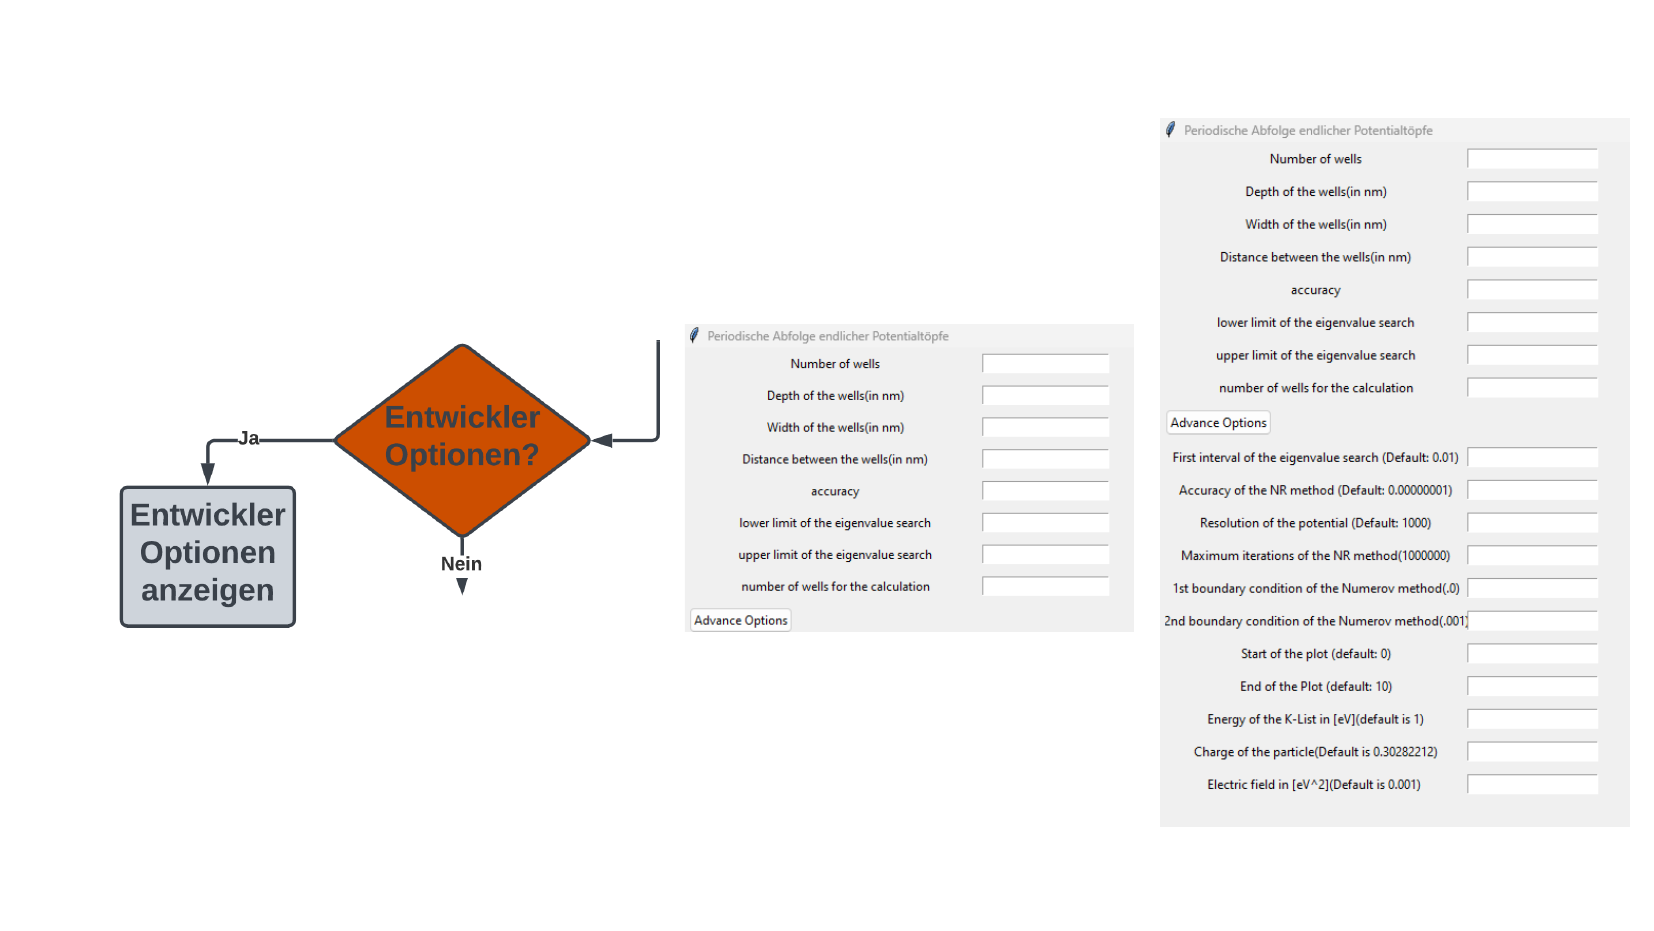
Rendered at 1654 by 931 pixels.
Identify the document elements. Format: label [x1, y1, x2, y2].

picture [88, 318, 1134, 650]
picture [1160, 118, 1630, 827]
